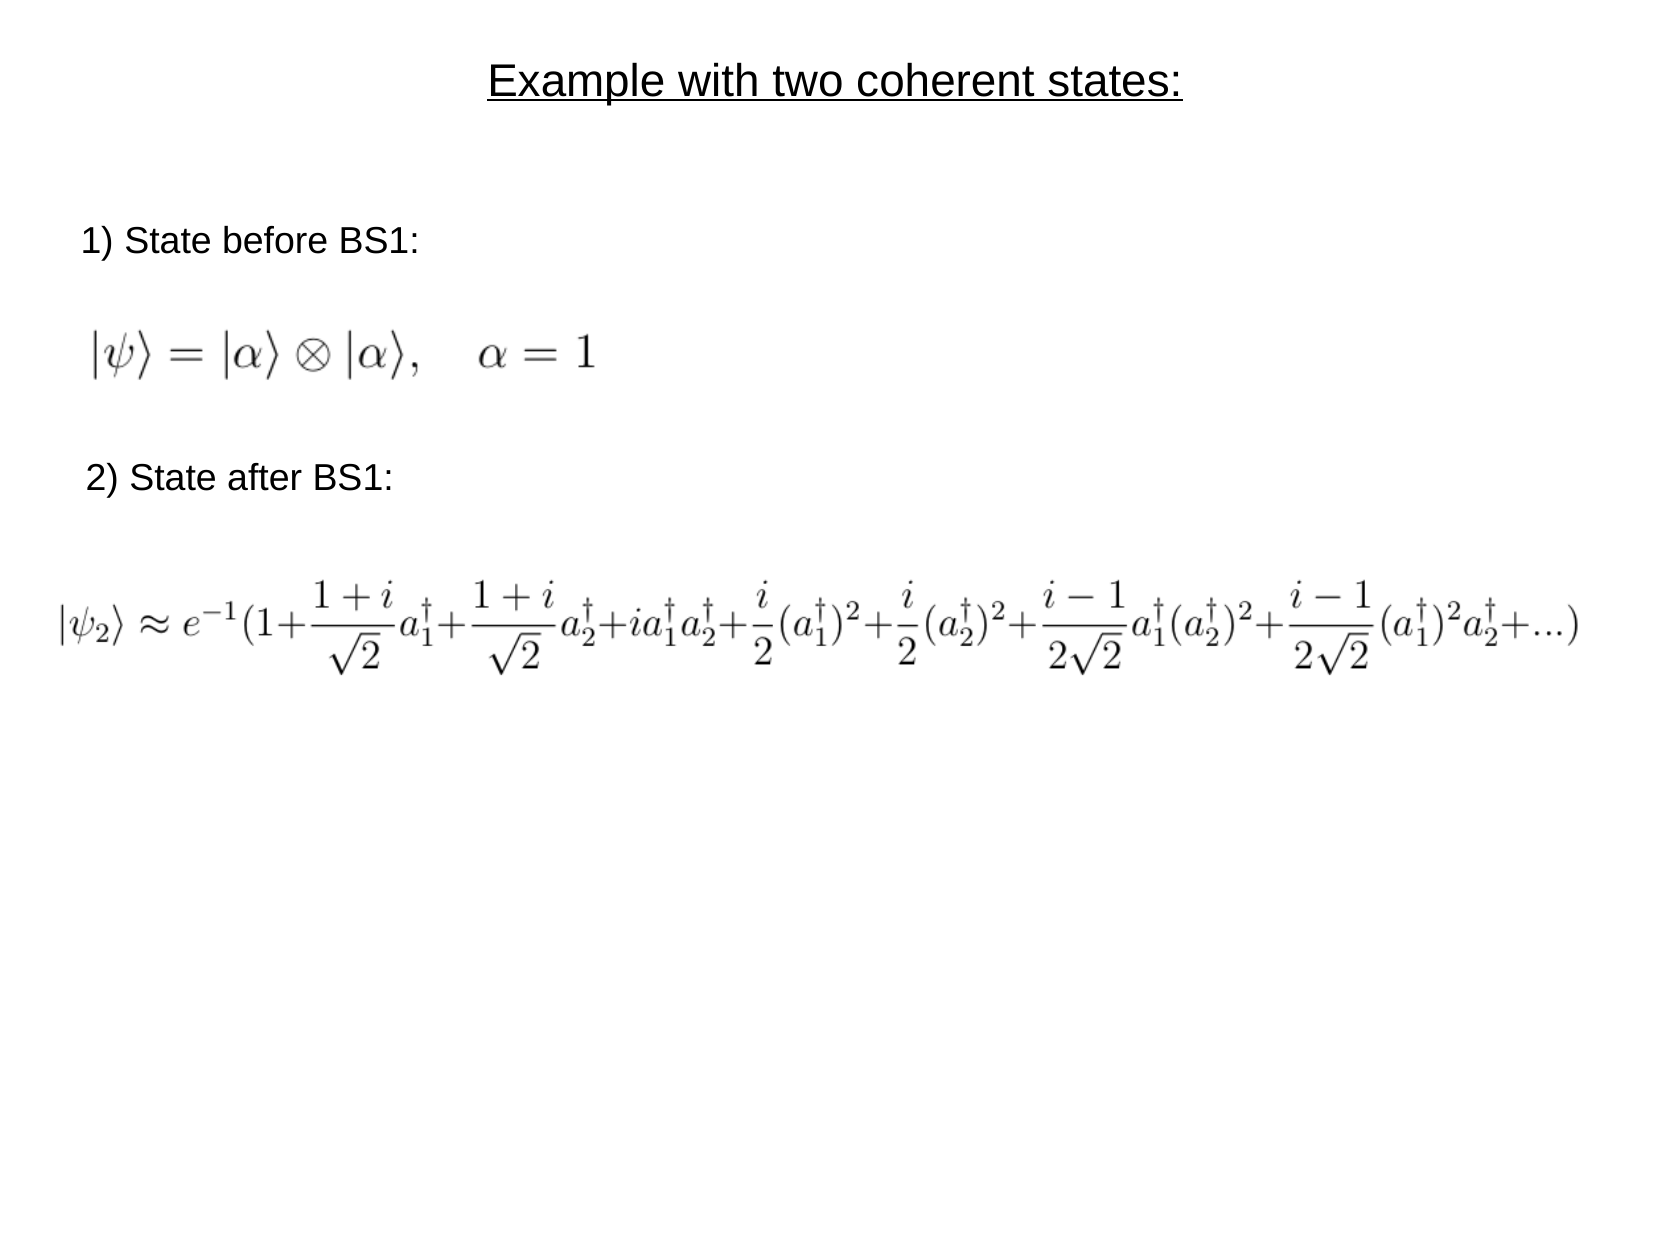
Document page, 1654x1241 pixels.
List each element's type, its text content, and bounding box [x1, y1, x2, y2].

text_box 2) State after BS1: [70, 448, 449, 508]
text_box 1) State before BS1: [65, 212, 444, 272]
text_box Example with two coherent states: [472, 47, 1205, 119]
picture [48, 555, 1595, 697]
picture [70, 312, 626, 390]
